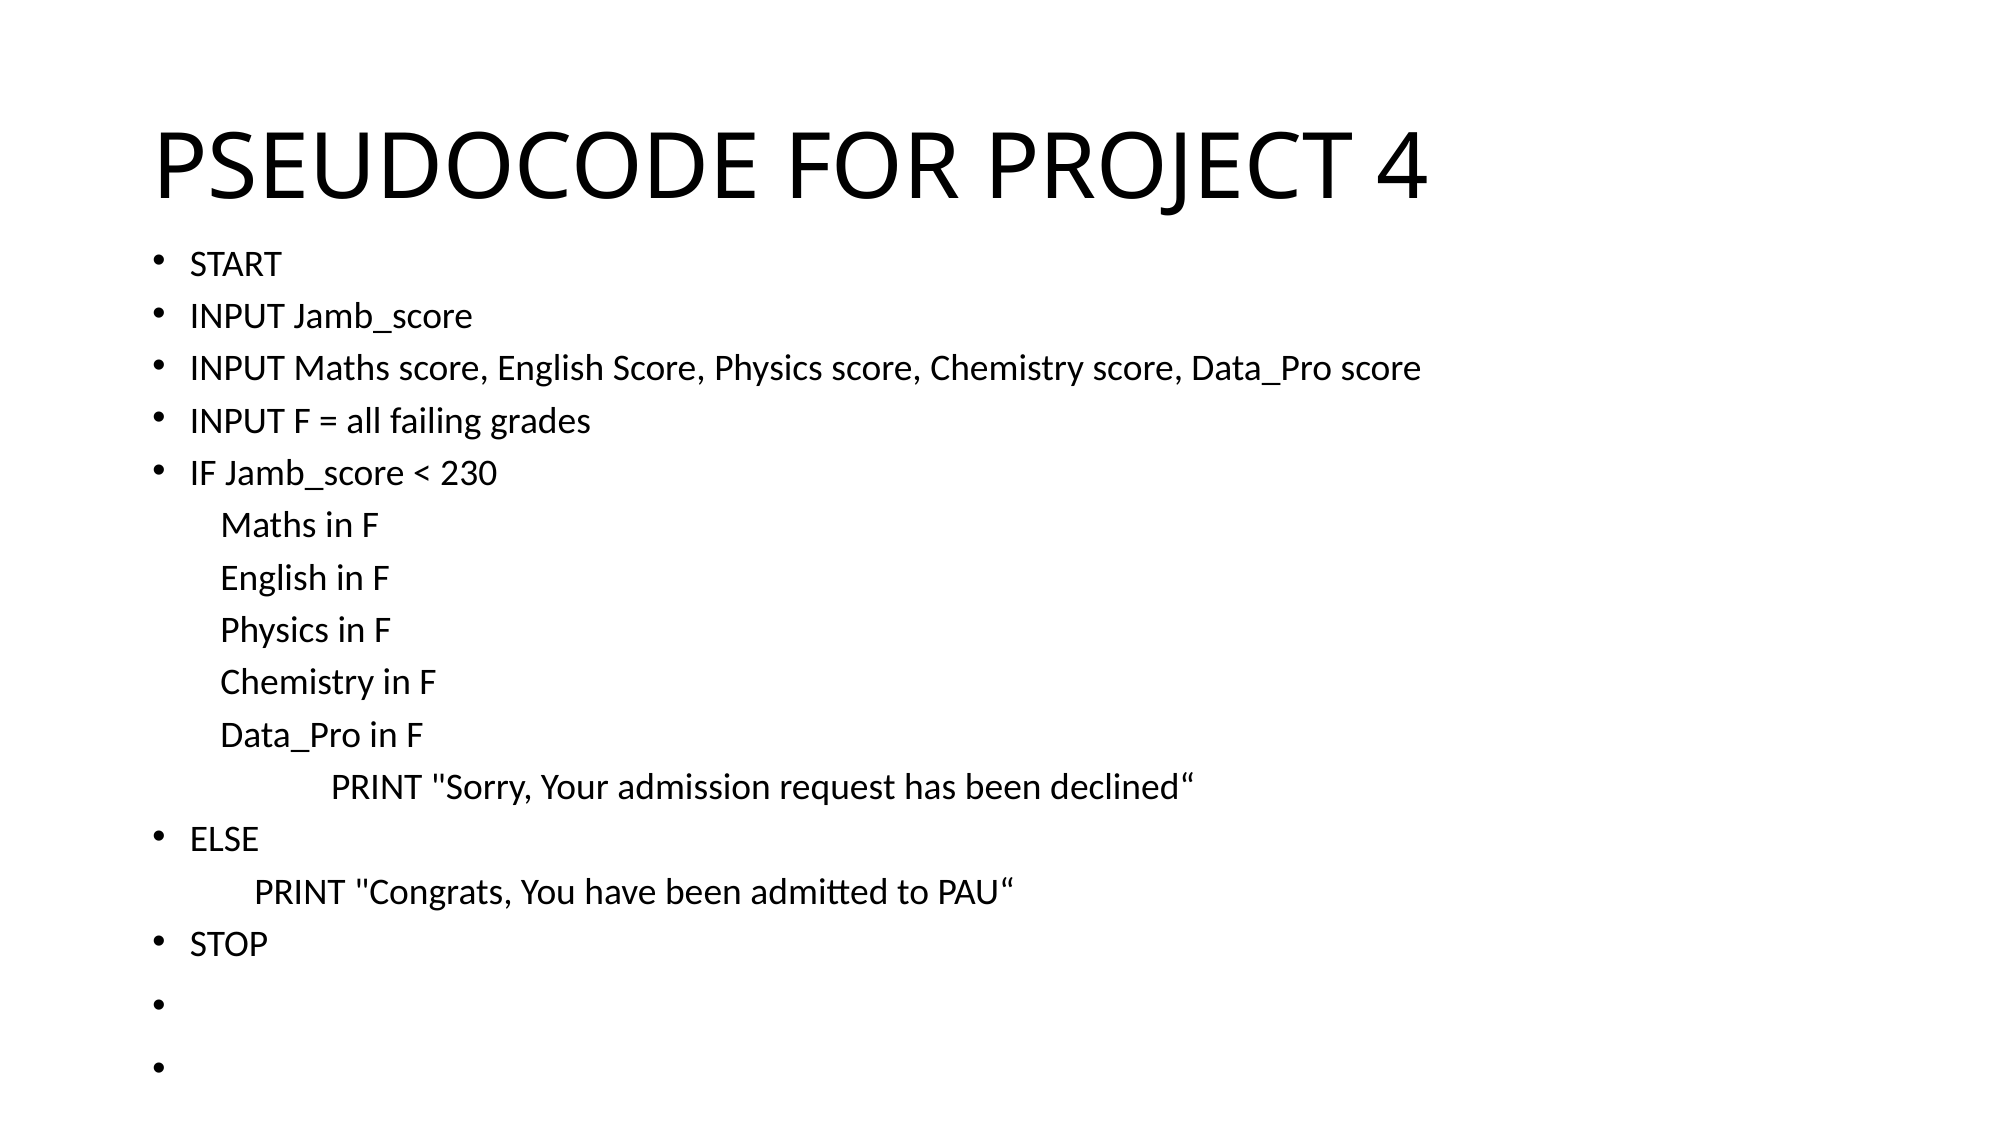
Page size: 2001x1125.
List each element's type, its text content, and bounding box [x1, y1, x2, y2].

list START INPUT Jamb_score INPUT Maths score, English Score, Physics score, Chemistry score, Data_Pro score INPUT F = all failing grades IF Jamb_score < 230 Maths in F English in F Physics in F Chemistry in F Data_Pro in F PRINT "Sorry, Your admission request has been declined“ ELSE PRINT "Congrats, You have been admitted to PAU“ STOP [137, 243, 1863, 1014]
title PSEUDOCODE FOR PROJECT 4 [137, 59, 1863, 243]
